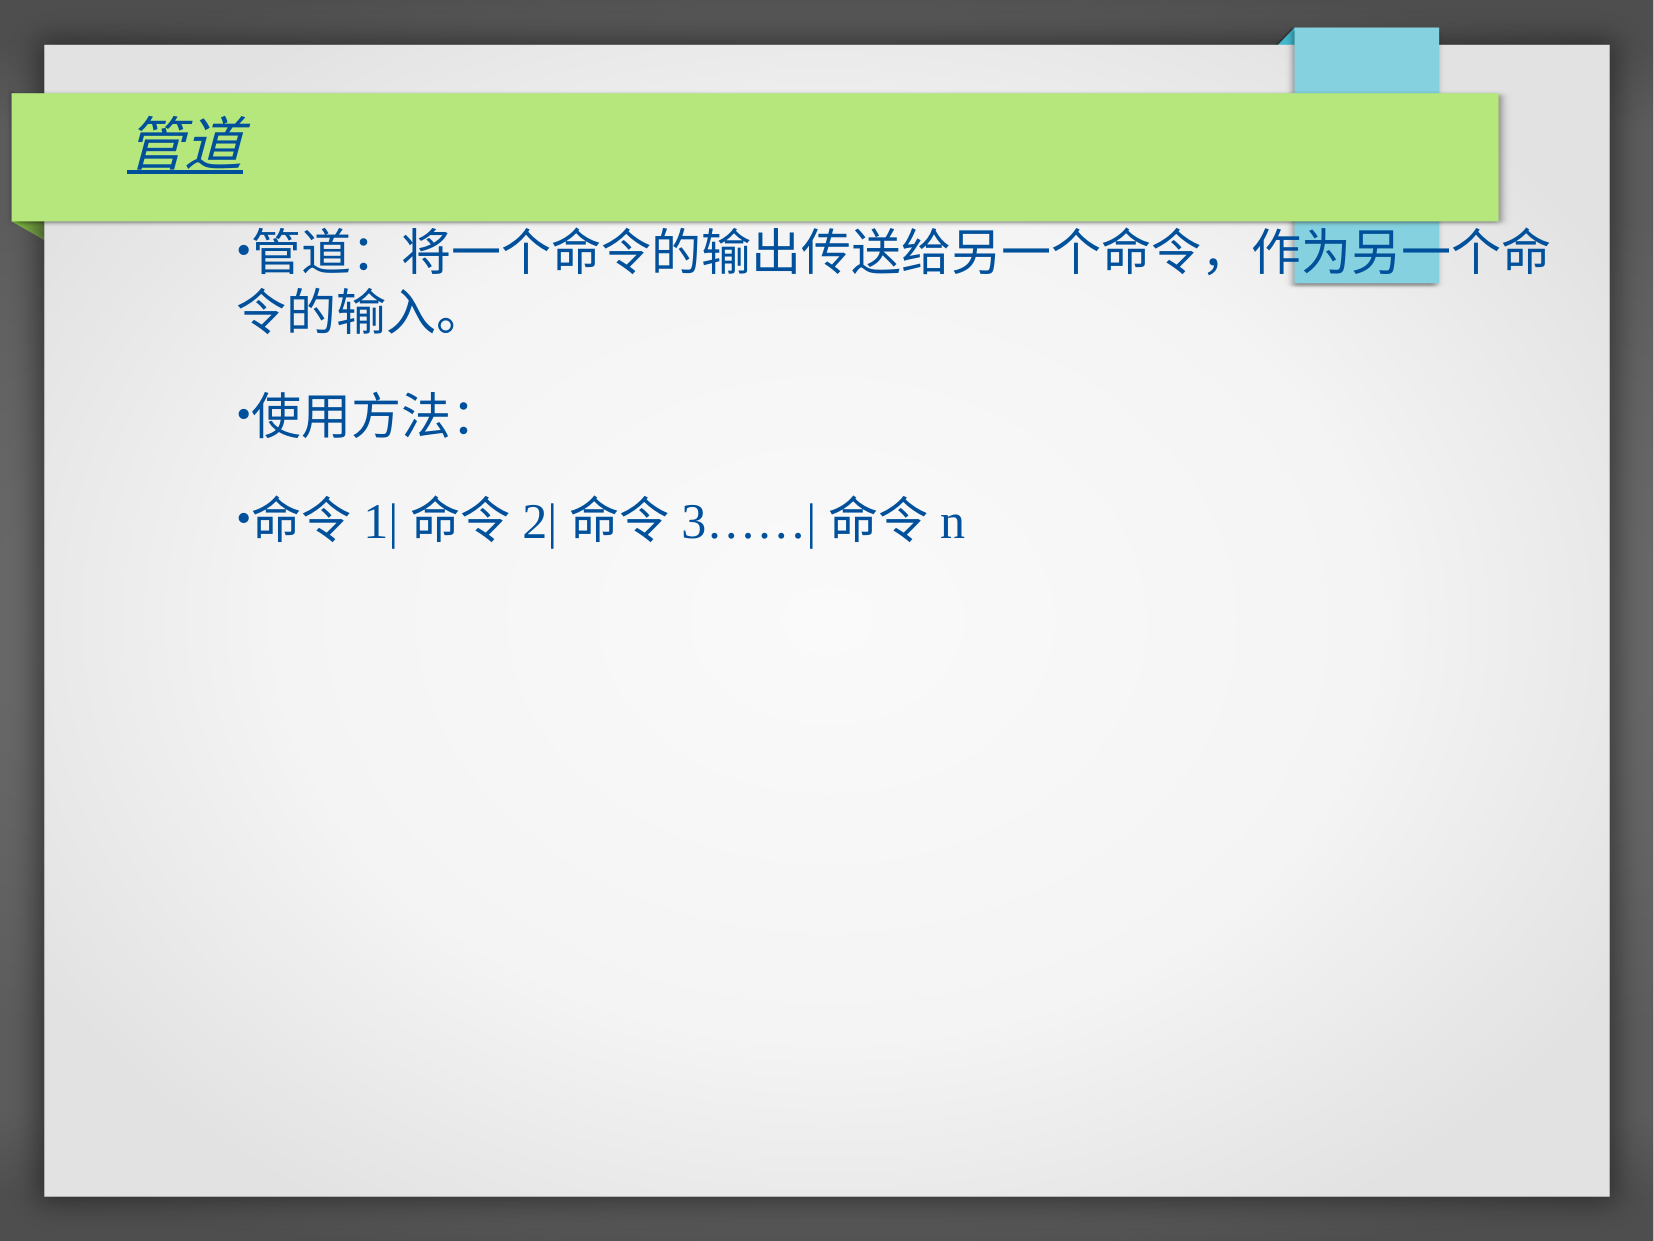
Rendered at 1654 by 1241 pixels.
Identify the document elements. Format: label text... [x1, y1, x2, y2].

text_box 管道 管道：将一个命令的输出传送给另一个命令，作为另一个命令的输入。 使用方法： 命令1|命令2|命令3……|命令n [71, 99, 1595, 556]
picture [0, 0, 1654, 1241]
